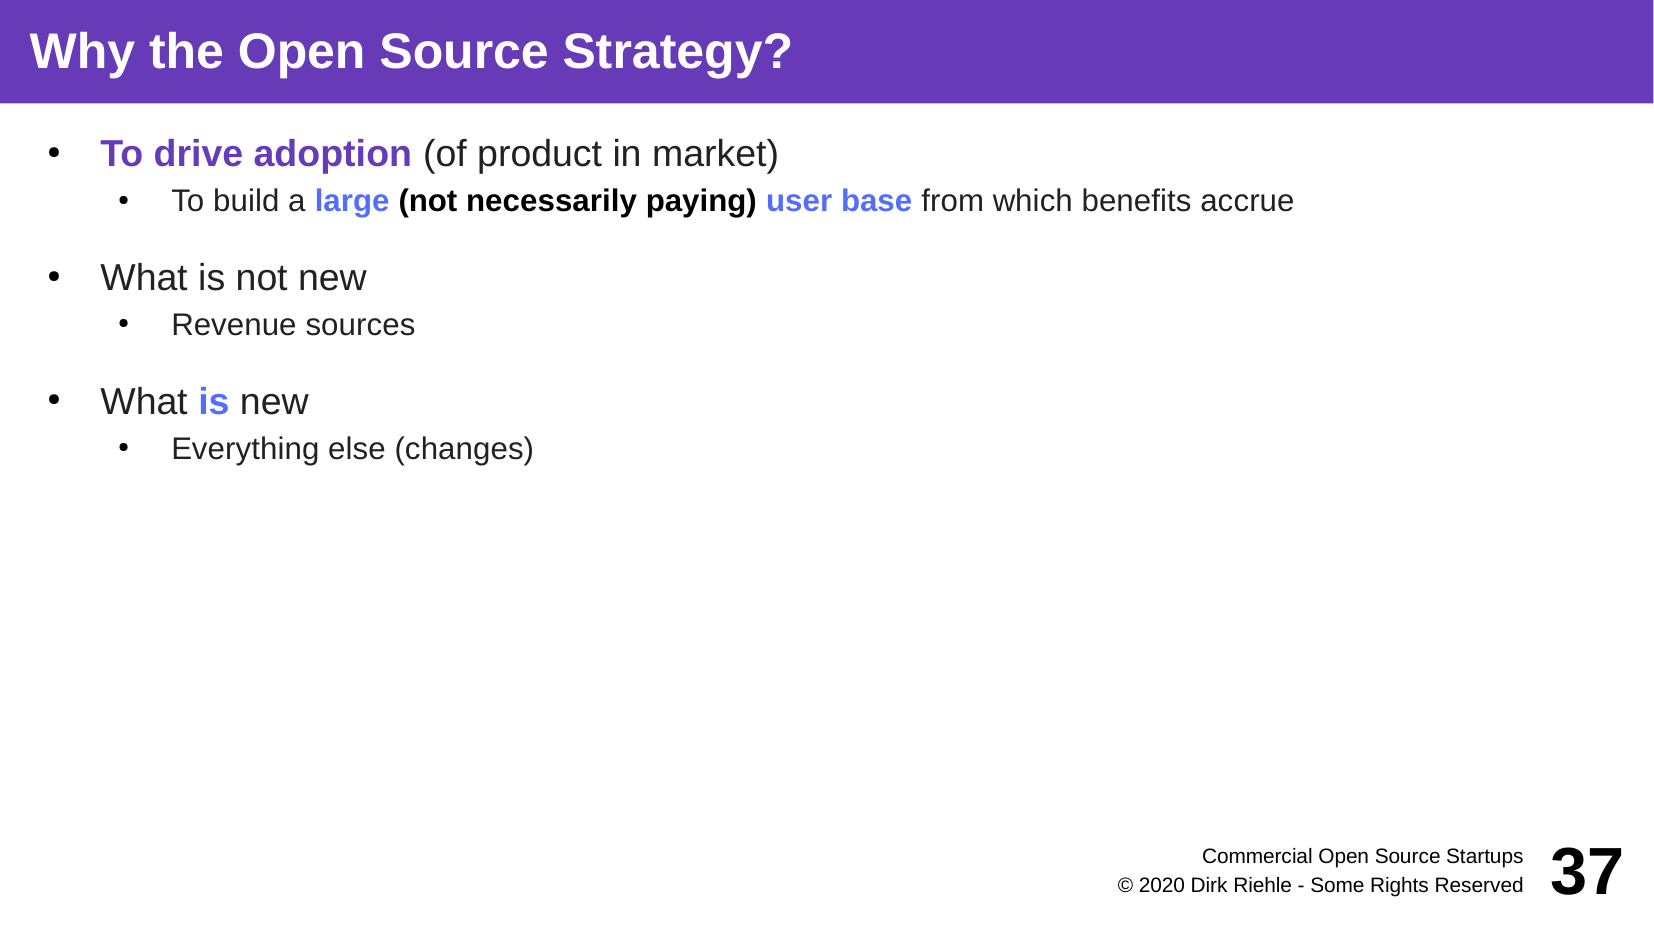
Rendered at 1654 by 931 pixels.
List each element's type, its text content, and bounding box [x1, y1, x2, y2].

list To drive adoption (of product in market) To build a large (not necessarily paying) user base from which benefits accrue What is not new Revenue sources What is new Everything else (changes) [29, 132, 1625, 813]
title Why the Open Source Strategy? [0, 0, 1654, 104]
